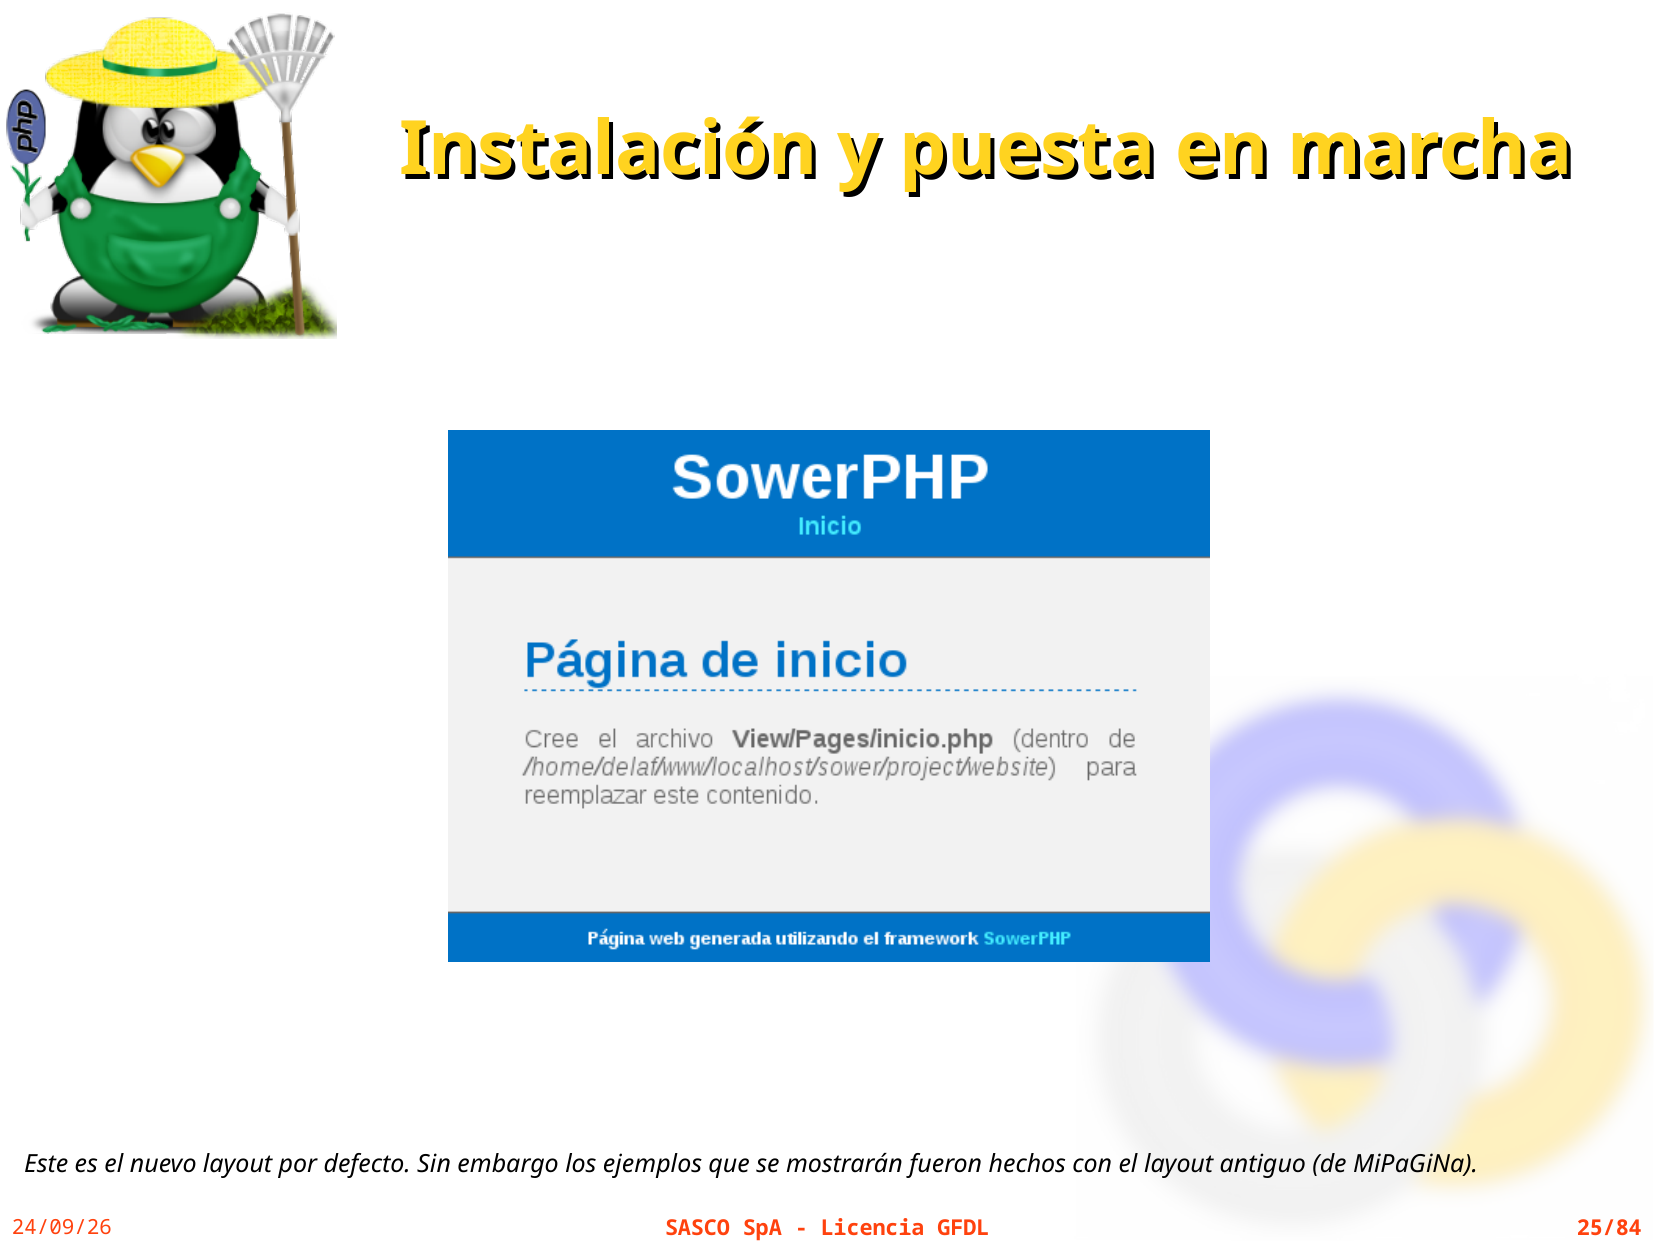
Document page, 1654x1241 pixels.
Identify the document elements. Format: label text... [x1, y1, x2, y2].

picture [4, 5, 337, 339]
title Instalación y puesta en marcha [366, 35, 1607, 257]
text_box Este es el nuevo layout por defecto. Sin embargo los ejemplos que se mostrarán fueron hechos con el layout antiguo (de MiPaGiNa). [9, 1138, 1485, 1184]
picture [448, 430, 1654, 1241]
